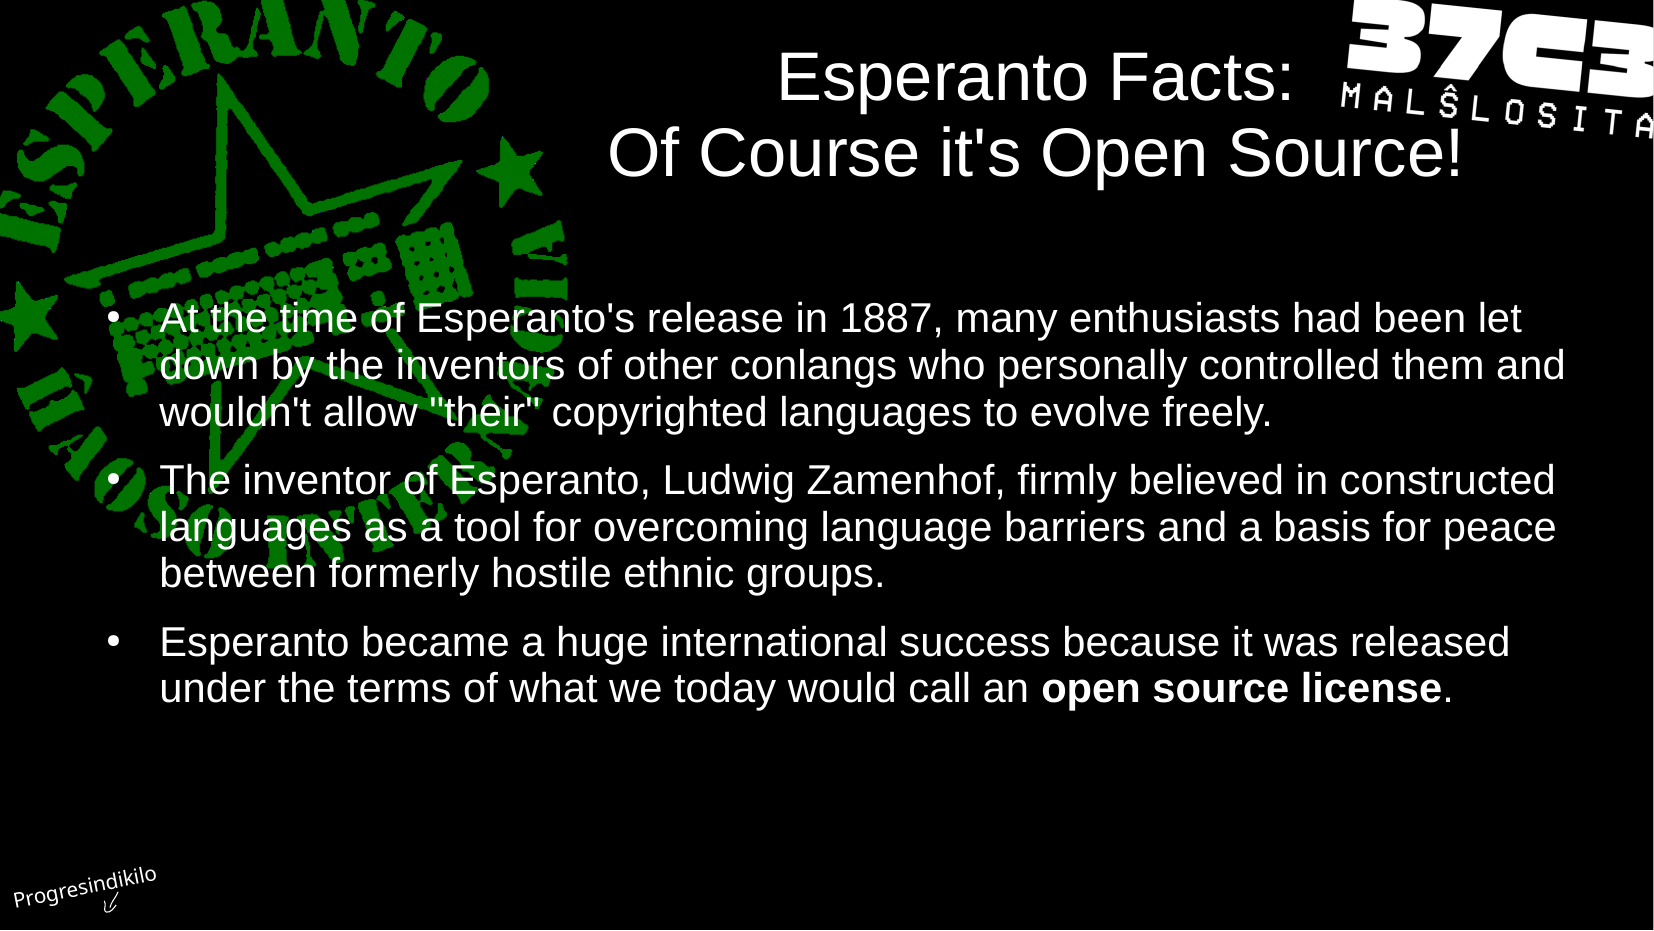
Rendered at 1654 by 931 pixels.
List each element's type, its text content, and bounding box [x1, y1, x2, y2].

title Esperanto Facts: Of Course it's Open Source! [501, 37, 1571, 193]
list At the time of Esperanto's release in 1887, many enthusiasts had been let down by the inventors of other conlangs who personally controlled them and wouldn't allow "their" copyrighted languages to evolve freely. The inventor of Esperanto, Ludwig Zamenhof, firmly believed in constructed languages as a tool for overcoming language barriers and a basis for peace between formerly hostile ethnic groups. Esperanto became a huge international success because it was released under the terms of what we today would call an open source license. [88, 295, 1571, 886]
picture [1349, 0, 1654, 139]
picture [0, 0, 591, 591]
